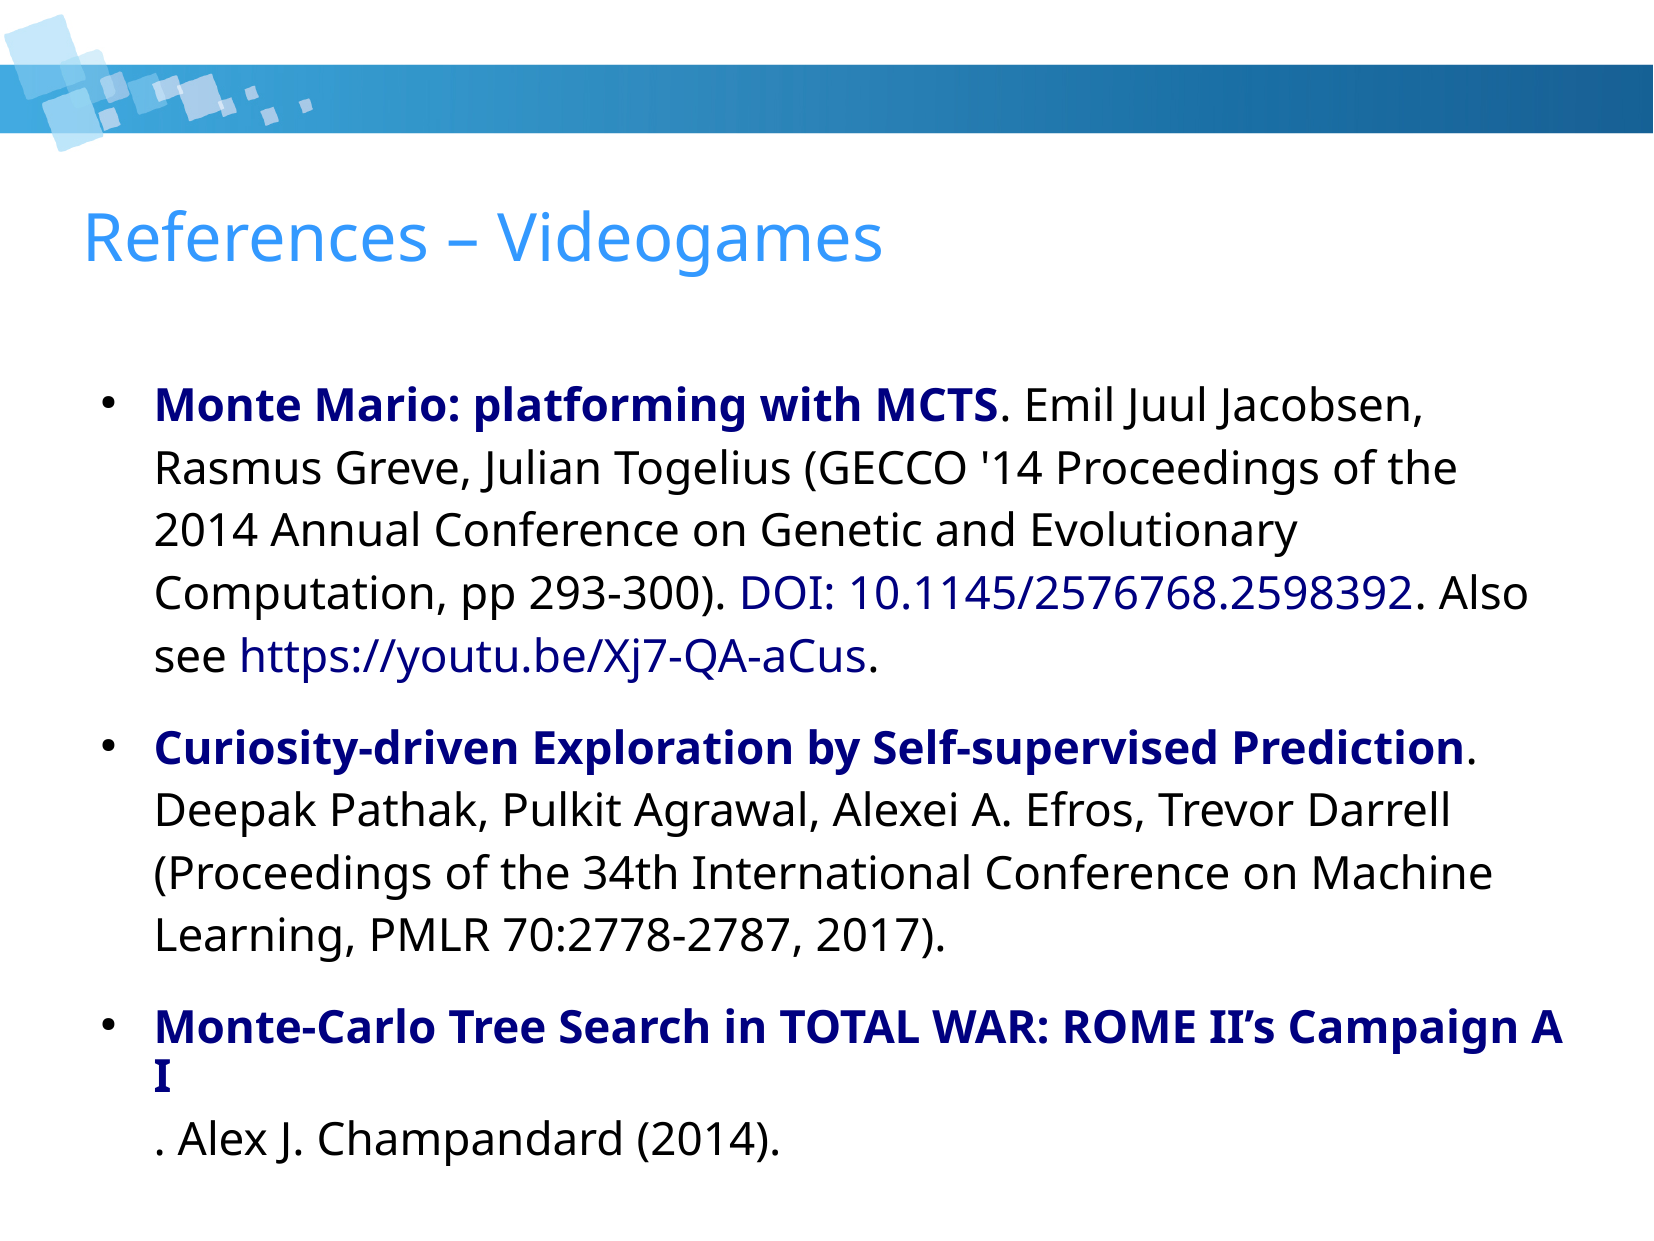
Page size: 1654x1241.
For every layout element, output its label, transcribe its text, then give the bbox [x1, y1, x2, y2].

title References – Videogames [82, 132, 1571, 340]
picture [0, 0, 1653, 1238]
list Monte Mario: platforming with MCTS. Emil Juul Jacobsen, Rasmus Greve, Julian Togelius (GECCO '14 Proceedings of the 2014 Annual Conference on Genetic and Evolutionary Computation, pp 293-300). DOI: 10.1145/2576768.2598392. Also see https://youtu.be/Xj7-QA-aCus. Curiosity-driven Exploration by Self-supervised Prediction. Deepak Pathak, Pulkit Agrawal, Alexei A. Efros, Trevor Darrell (Proceedings of the 34th International Conference on Machine Learning, PMLR 70:2778-2787, 2017). Monte-Carlo Tree Search in TOTAL WAR: ROME II’s Campaign AI. Alex J. Champandard (2014). [82, 372, 1571, 1093]
